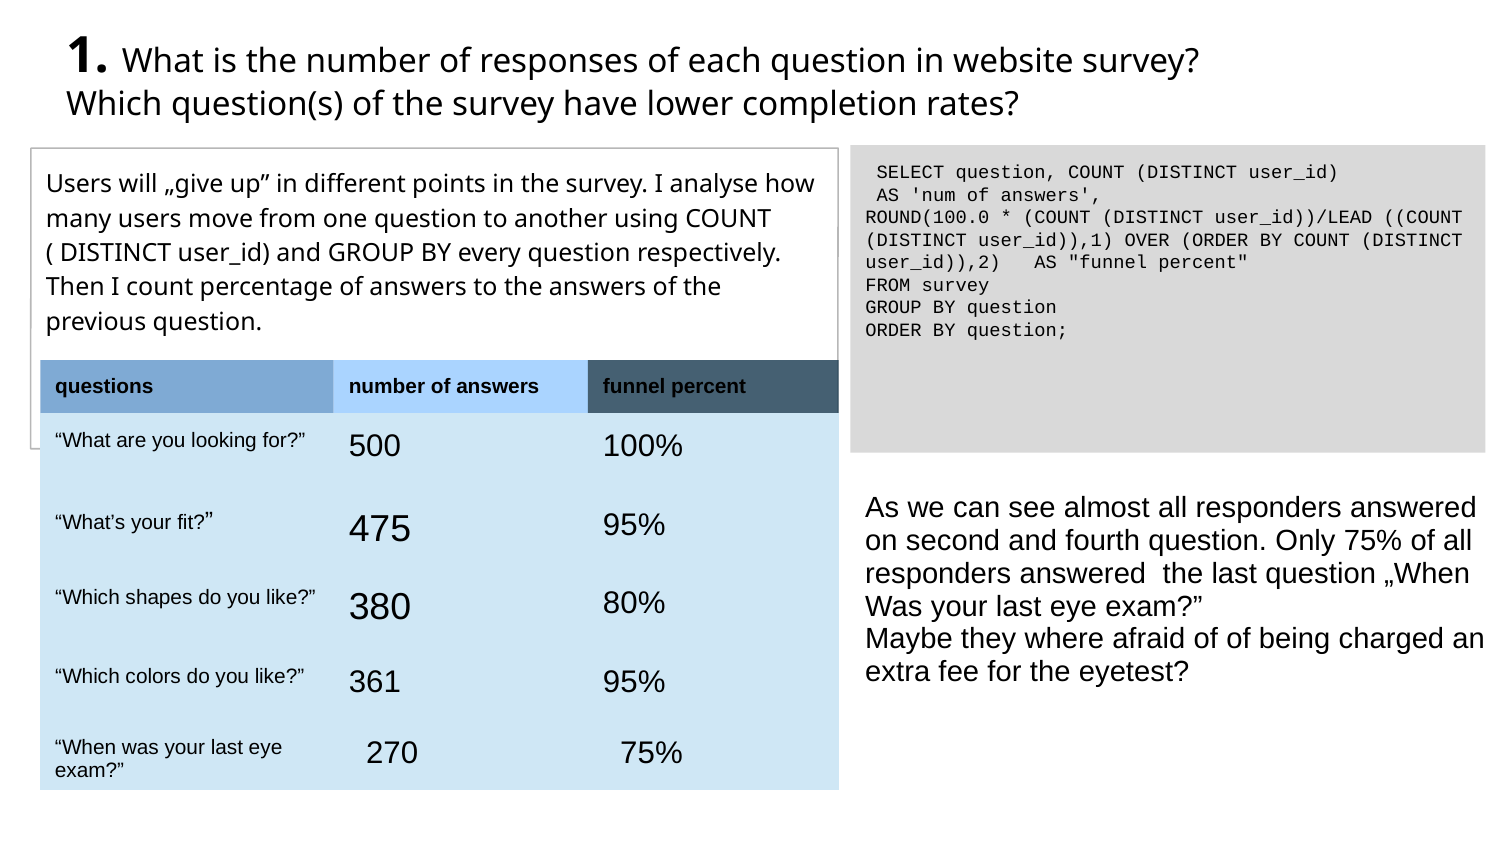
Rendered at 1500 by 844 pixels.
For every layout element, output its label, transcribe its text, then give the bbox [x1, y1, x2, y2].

table_cell 75% [588, 728, 839, 790]
table_cell 270 [334, 728, 588, 790]
table_cell “What’s your fit?” [40, 492, 334, 571]
table_cell 100% [588, 413, 839, 492]
table_cell “What are you looking for?” [40, 413, 334, 492]
text_box Users will „give up” in different points in the survey. I analyse how many users move from one question to another using COUNT ( DISTINCT user_id) and GROUP BY every question respectively. Then I count percentage of answers to the answers of the previous question. [30, 148, 839, 449]
table_cell 361 [334, 650, 588, 728]
table_header questions [40, 360, 334, 413]
table_cell 380 [334, 571, 588, 650]
table_header number of answers [334, 360, 588, 413]
table_cell 500 [334, 413, 588, 492]
table_cell 95% [588, 492, 839, 571]
text_box SELECT question, COUNT (DISTINCT user_id) AS 'num of answers', ROUND(100.0 * (COUNT (DISTINCT user_id))/LEAD ((COUNT (DISTINCT user_id)),1) OVER (ORDER BY COUNT (DISTINCT user_id)),2) AS "funnel percent" FROM survey GROUP BY question ORDER BY question; [850, 145, 1486, 453]
table_cell 95% [588, 650, 839, 728]
table_cell 475 [334, 492, 588, 571]
text_box As we can see almost all responders answered on second and fourth question. Only 75% of all responders answered the last question „When Was your last eye exam?” Maybe they where afraid of of being charged an extra fee for the eyetest? [850, 483, 1500, 696]
table_cell “Which shapes do you like?” [40, 571, 334, 650]
table_cell 80% [588, 571, 839, 650]
table_header funnel percent [588, 360, 839, 413]
table_cell “Which colors do you like?” [40, 650, 334, 728]
table_cell “When was your last eye exam?” [40, 728, 334, 790]
text_box 1. What is the number of responses of each question in website survey? Which question(s) of the survey have lower completion rates? [51, 83, 1449, 178]
